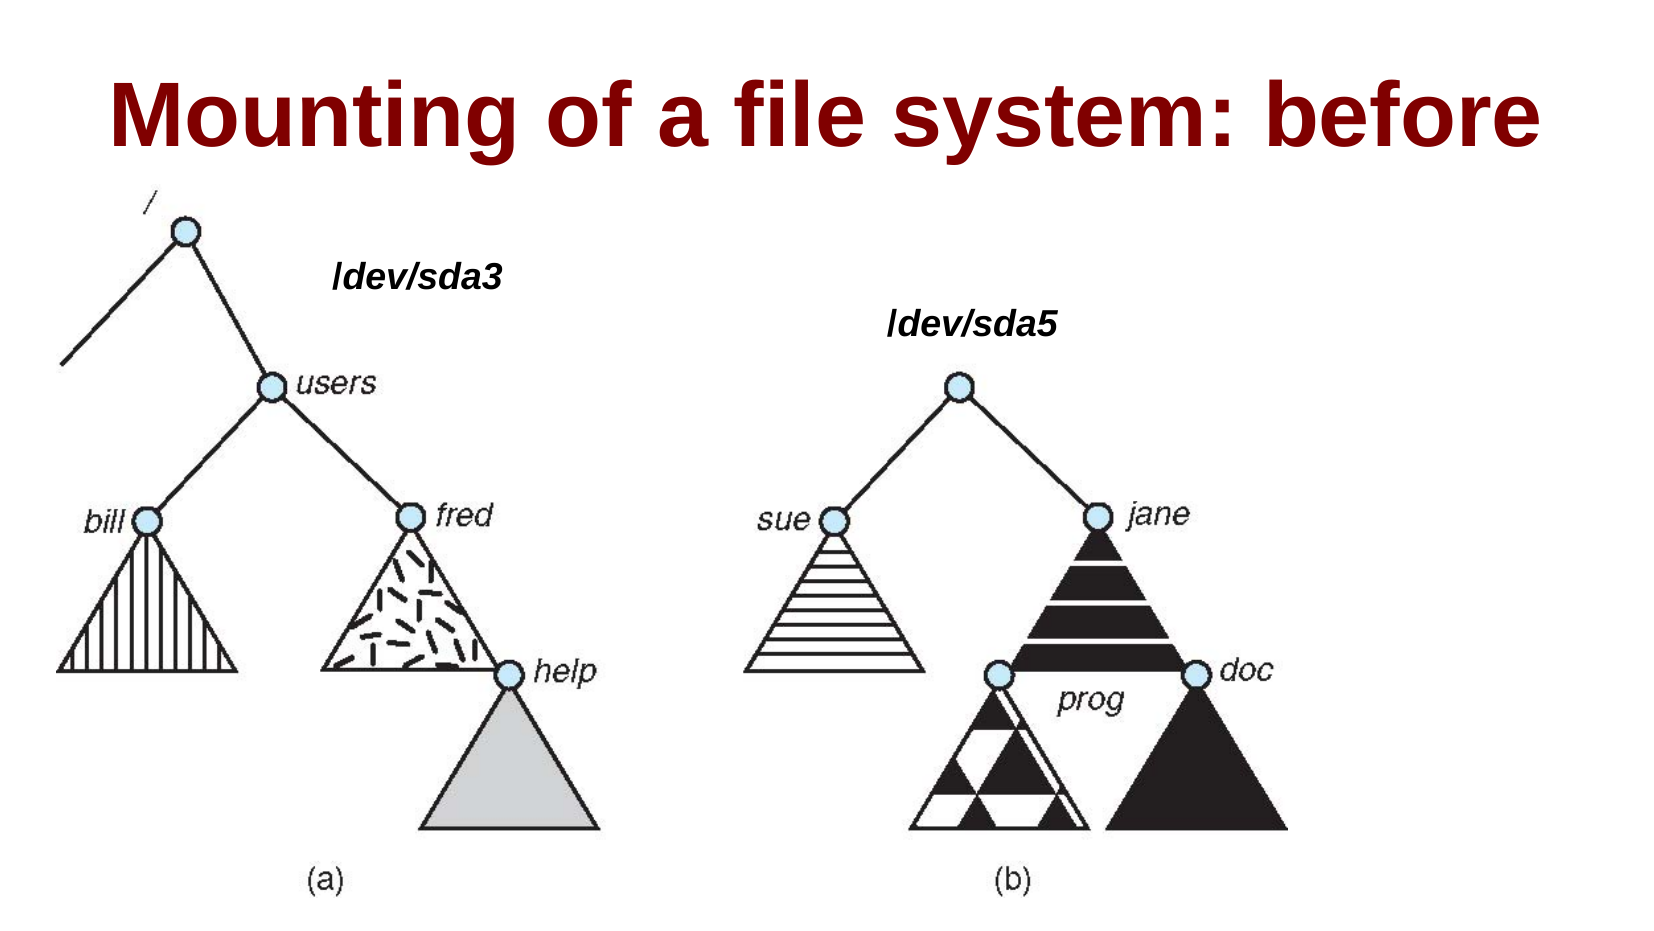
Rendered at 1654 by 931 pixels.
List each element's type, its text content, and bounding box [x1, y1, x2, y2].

text_box /dev/sda5 [861, 295, 1073, 353]
title Mounting of a file system: before [82, 37, 1571, 193]
text_box /dev/sda3 [306, 248, 520, 305]
picture [56, 184, 1288, 898]
